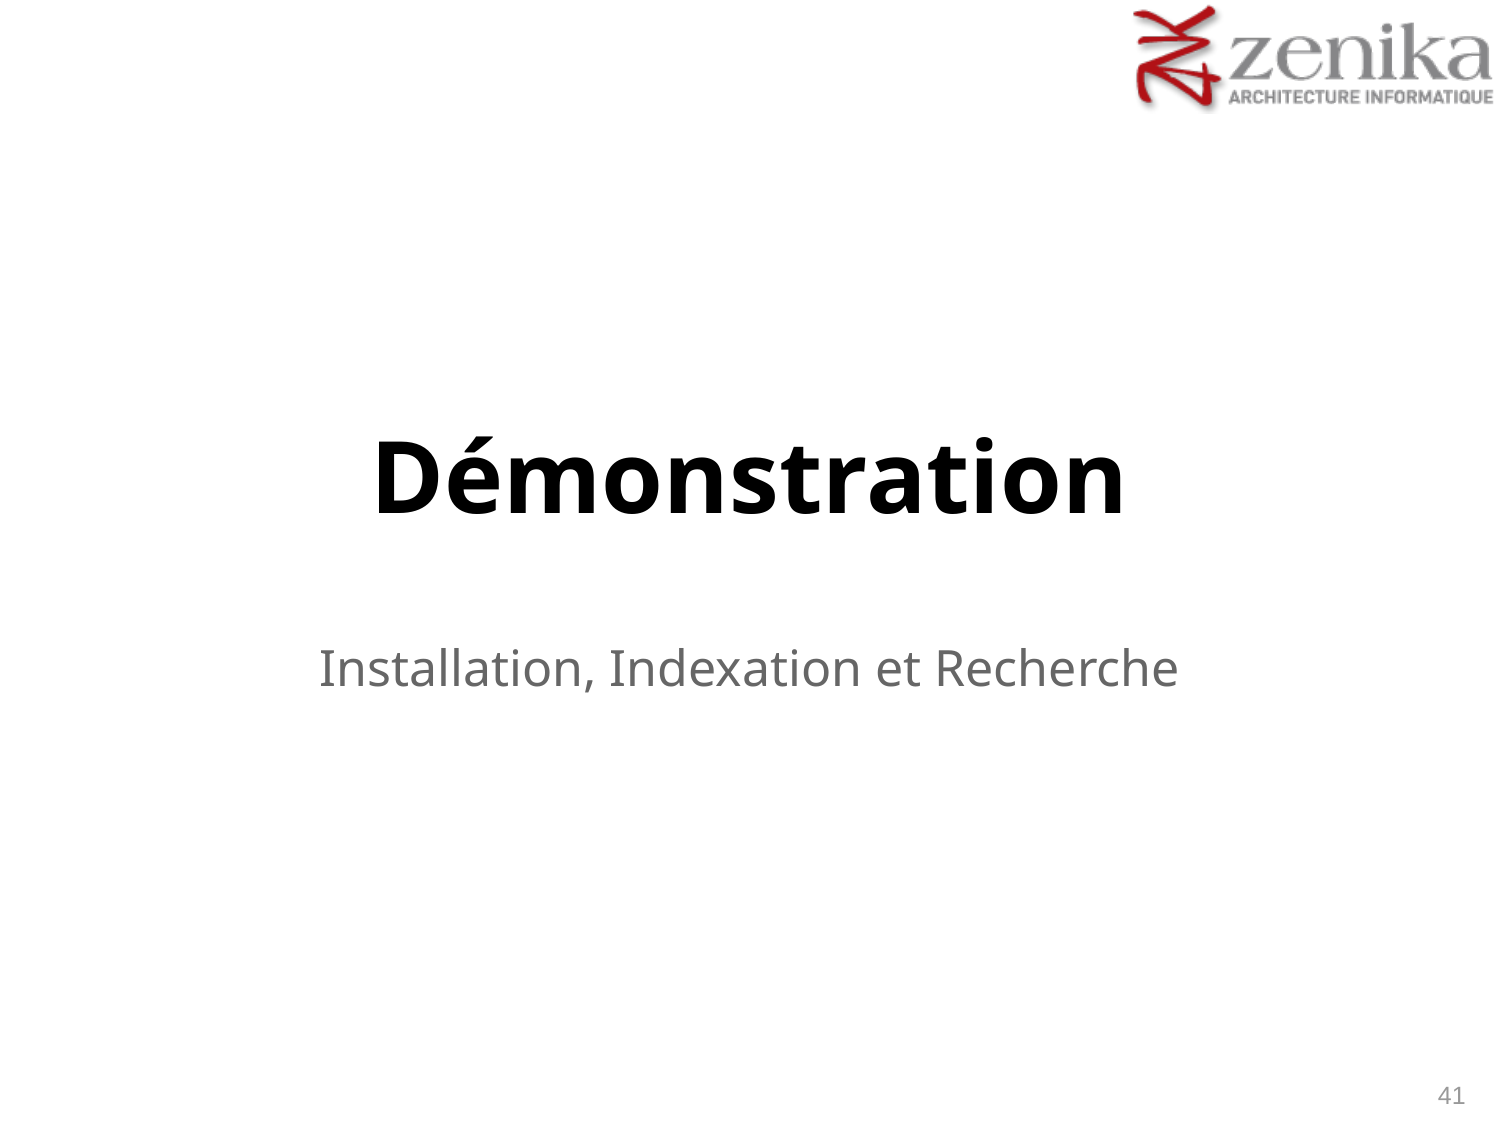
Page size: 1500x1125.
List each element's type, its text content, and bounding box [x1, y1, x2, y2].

text_box [1126, 0, 1500, 114]
text_box Installation, Indexation et Recherche [112, 621, 1388, 1125]
text_box Démonstration [112, 364, 1388, 582]
